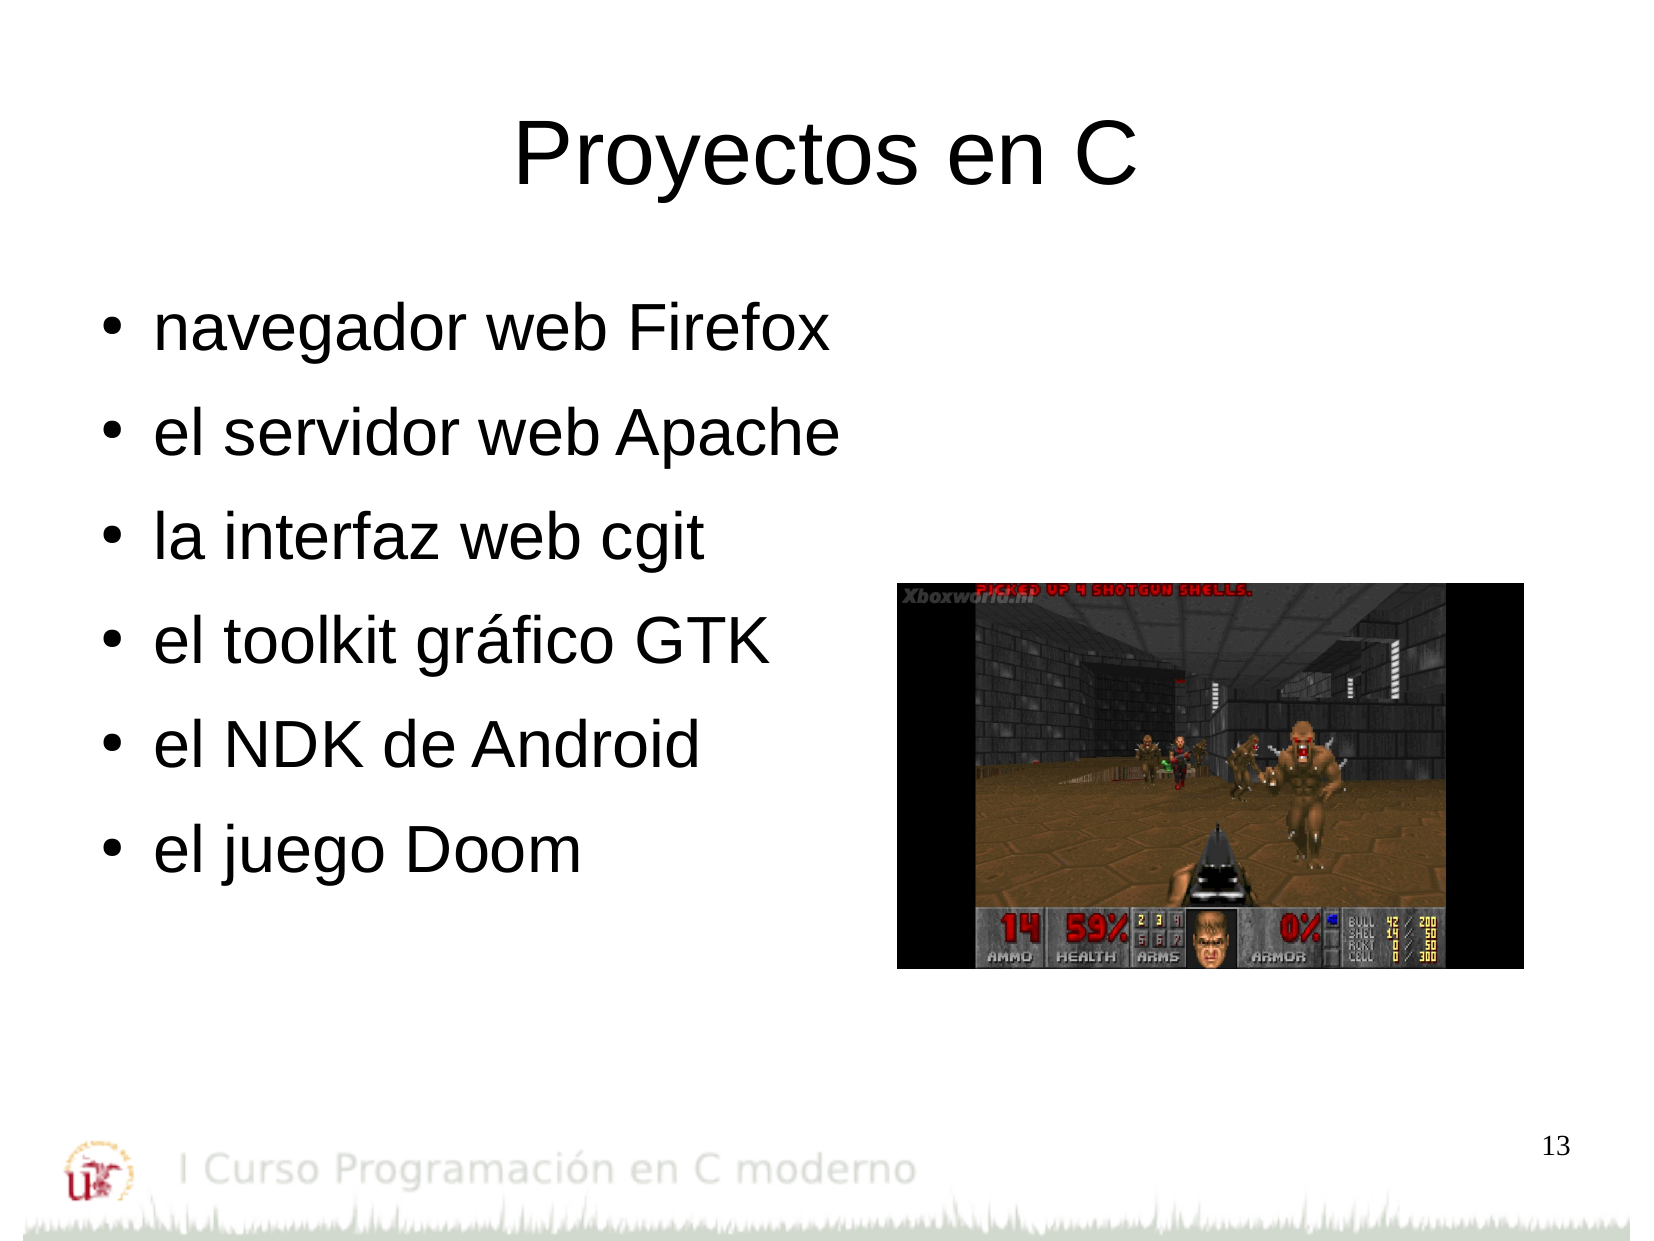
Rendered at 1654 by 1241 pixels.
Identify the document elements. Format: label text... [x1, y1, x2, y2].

list navegador web Firefox el servidor web Apache la interfaz web cgit el toolkit gráfico GTK el NDK de Android el juego Doom [82, 290, 1538, 1010]
title Proyectos en C [82, 49, 1571, 257]
picture [897, 583, 1524, 969]
picture [23, 1136, 1630, 1241]
